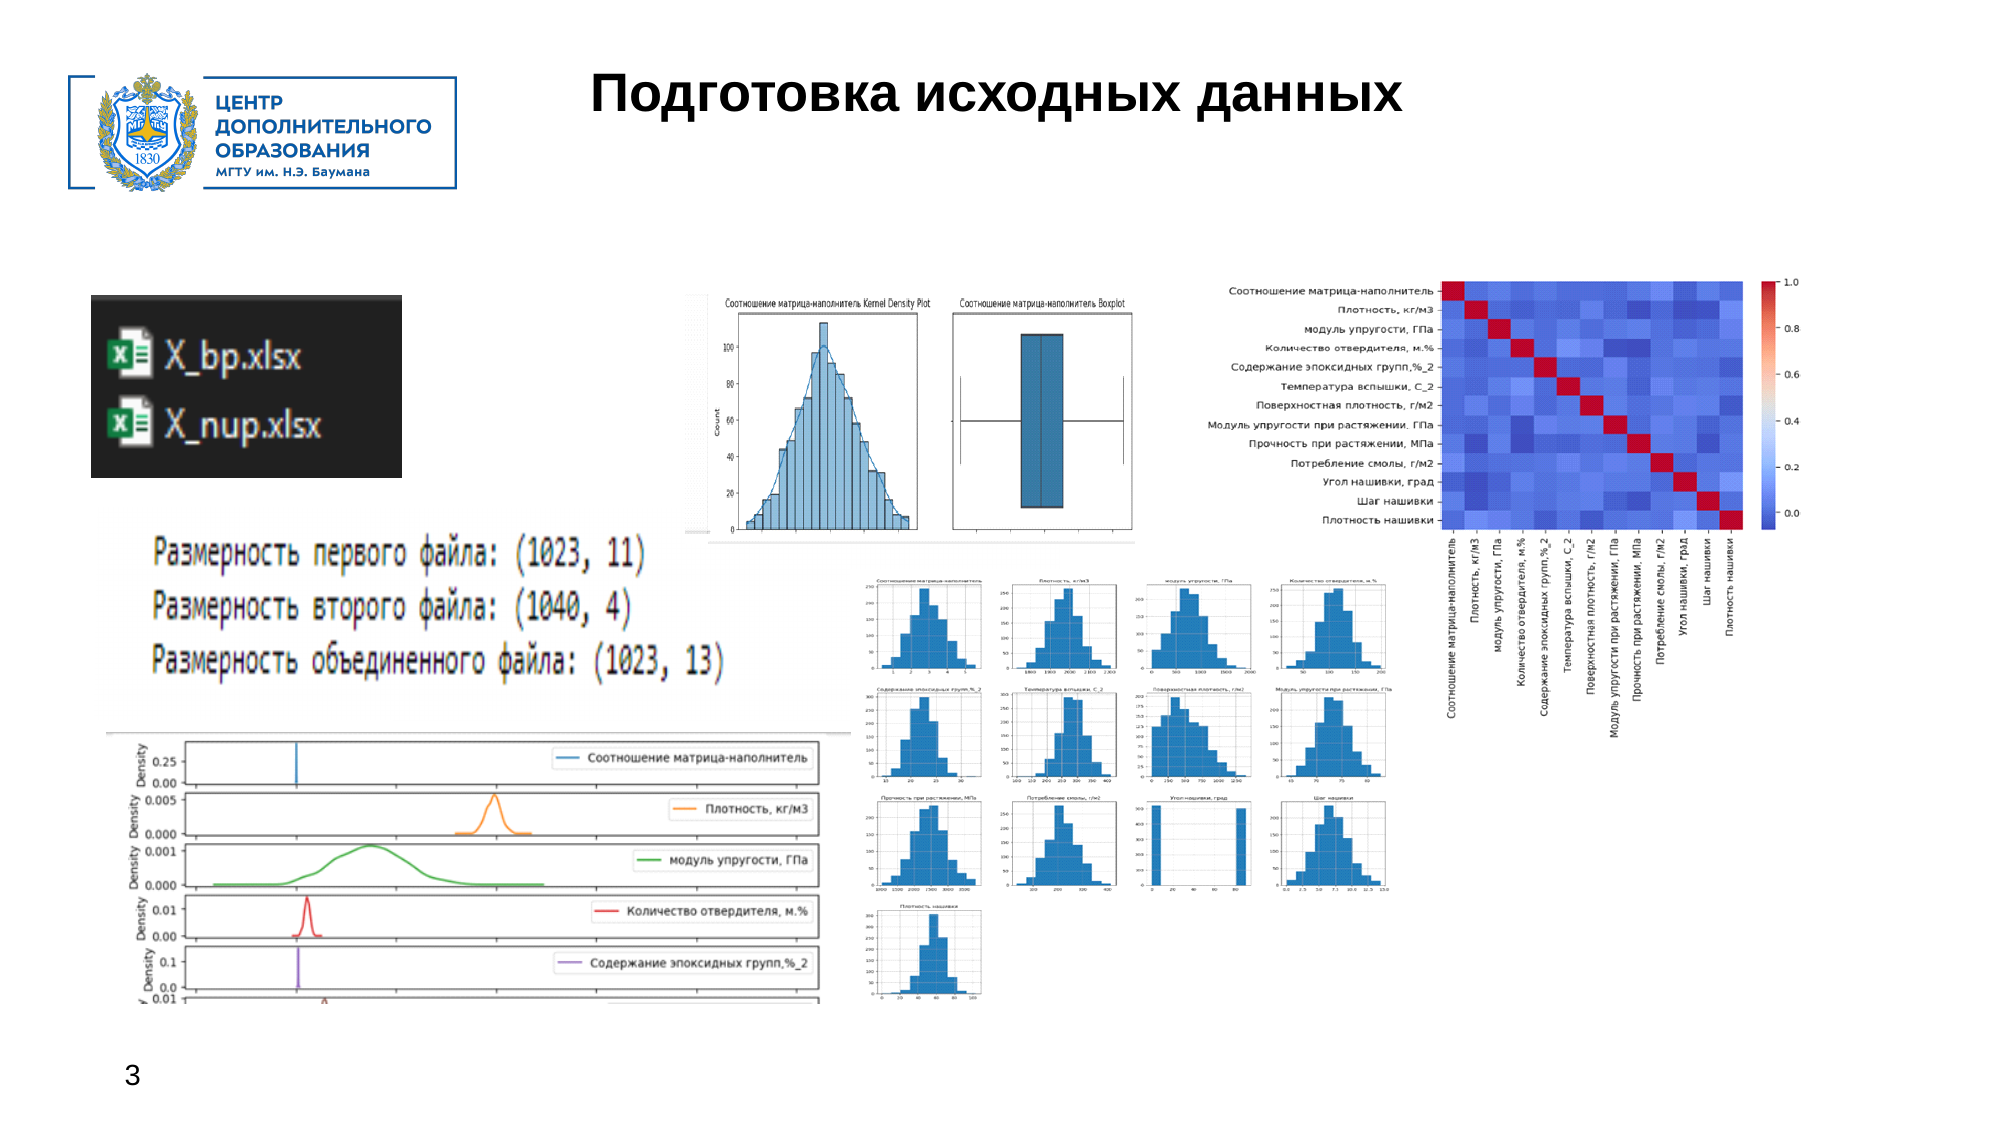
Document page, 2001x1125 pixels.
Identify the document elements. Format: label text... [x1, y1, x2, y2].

picture [91, 295, 402, 478]
picture [68, 158, 457, 192]
slide_number <номер> [109, 1043, 248, 1104]
picture [94, 271, 1855, 1004]
title Подготовка исходных данных [66, 21, 1929, 158]
